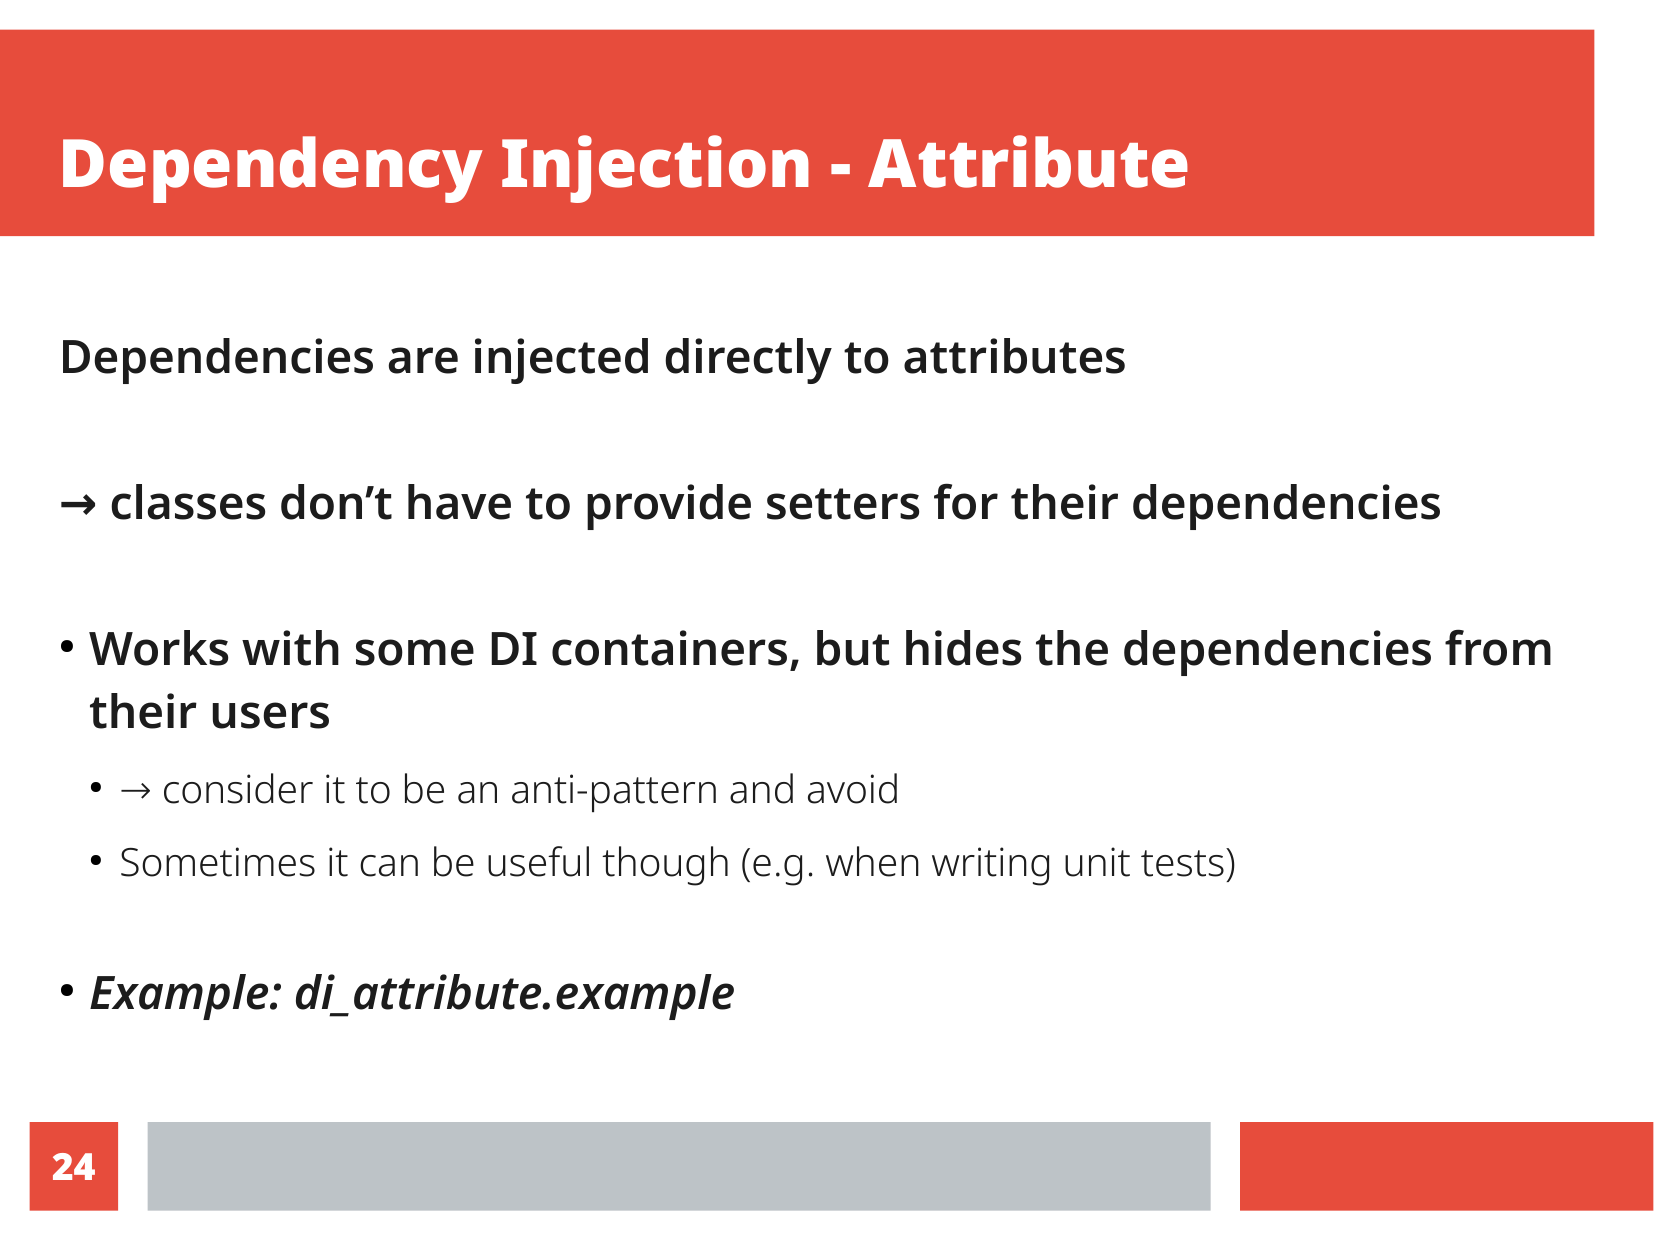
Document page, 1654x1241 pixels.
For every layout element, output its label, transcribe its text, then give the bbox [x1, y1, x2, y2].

list Dependencies are injected directly to attributes → classes don’t have to provide setters for their dependencies Works with some DI containers, but hides the dependencies from their users → consider it to be an anti-pattern and avoid Sometimes it can be useful though (e.g. when writing unit tests) Example: di_attribute.example [59, 324, 1565, 1093]
title Dependency Injection - Attribute [59, 59, 1595, 207]
